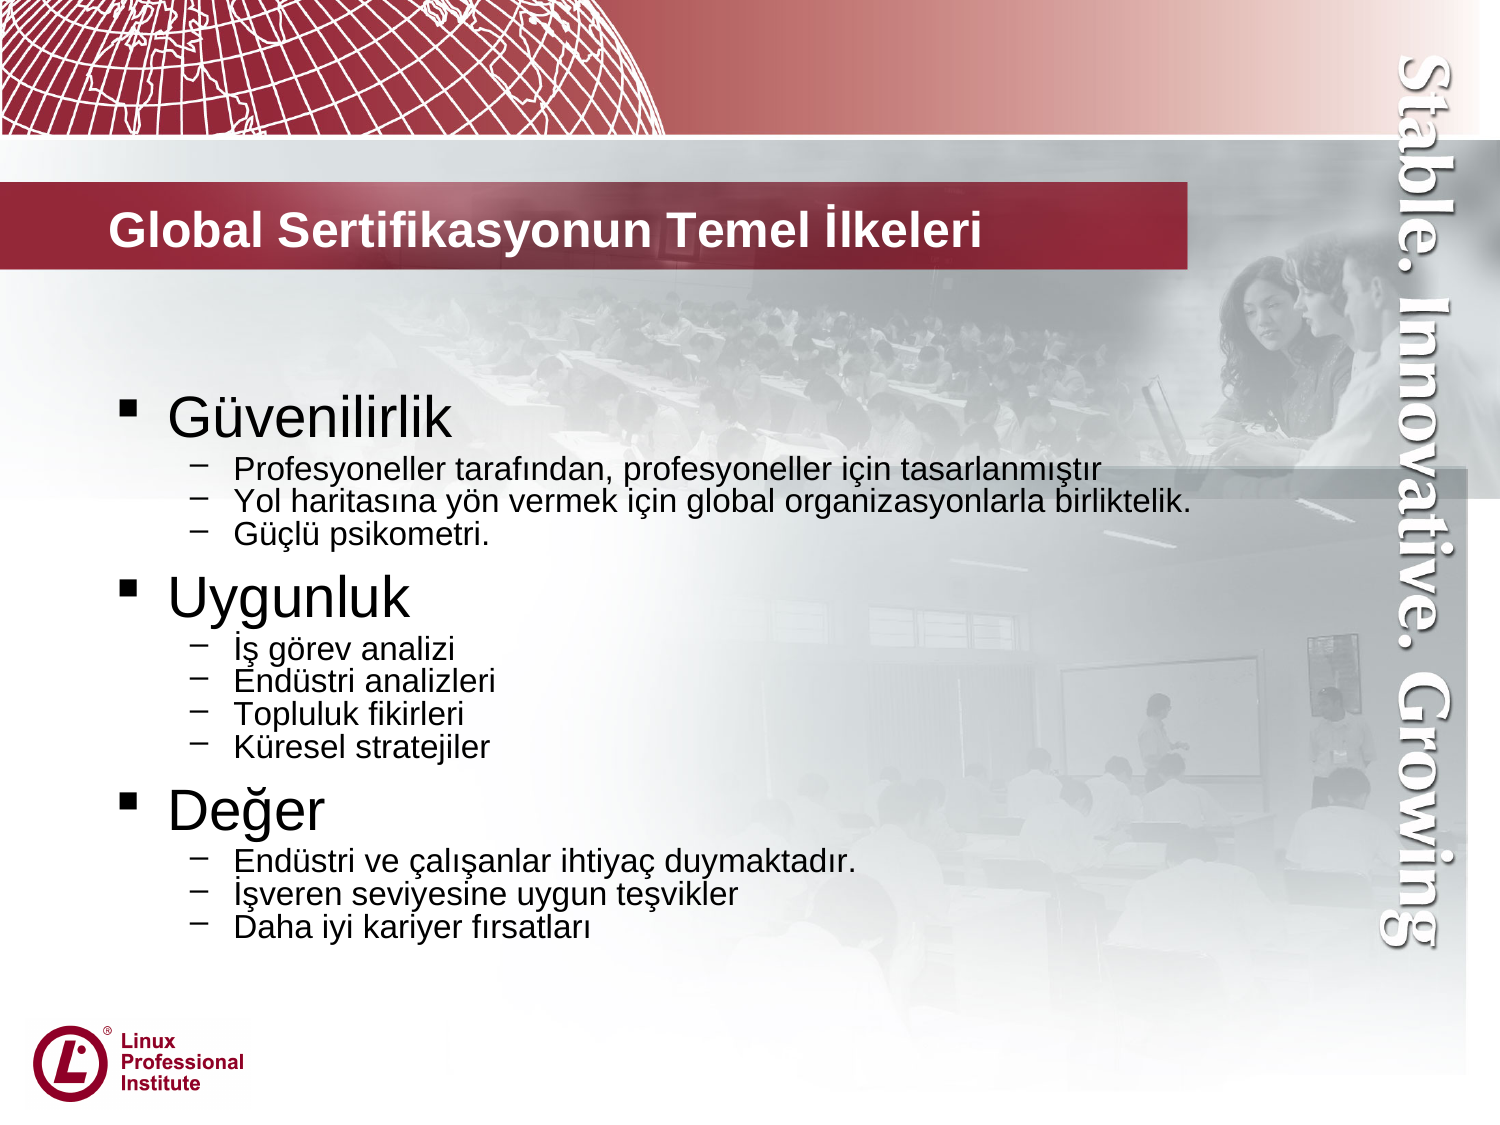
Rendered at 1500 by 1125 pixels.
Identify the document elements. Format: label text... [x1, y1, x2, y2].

picture [0, 0, 1500, 1113]
text_box Güvenilirlik Profesyoneller tarafından, profesyoneller için tasarlanmıştır Yol haritasına yön vermek için global organizasyonlarla birliktelik. Güçlü psikometri. Uygunluk İş görev analizi Endüstri analizleri Topluluk fikirleri Küresel stratejiler Değer Endüstri ve çalışanlar ihtiyaç duymaktadır. İşveren seviyesine uygun teşvikler Daha iyi kariyer fırsatları [100, 379, 1325, 1043]
text_box Global Sertifikasyonun Temel İlkeleri [93, 180, 1395, 282]
